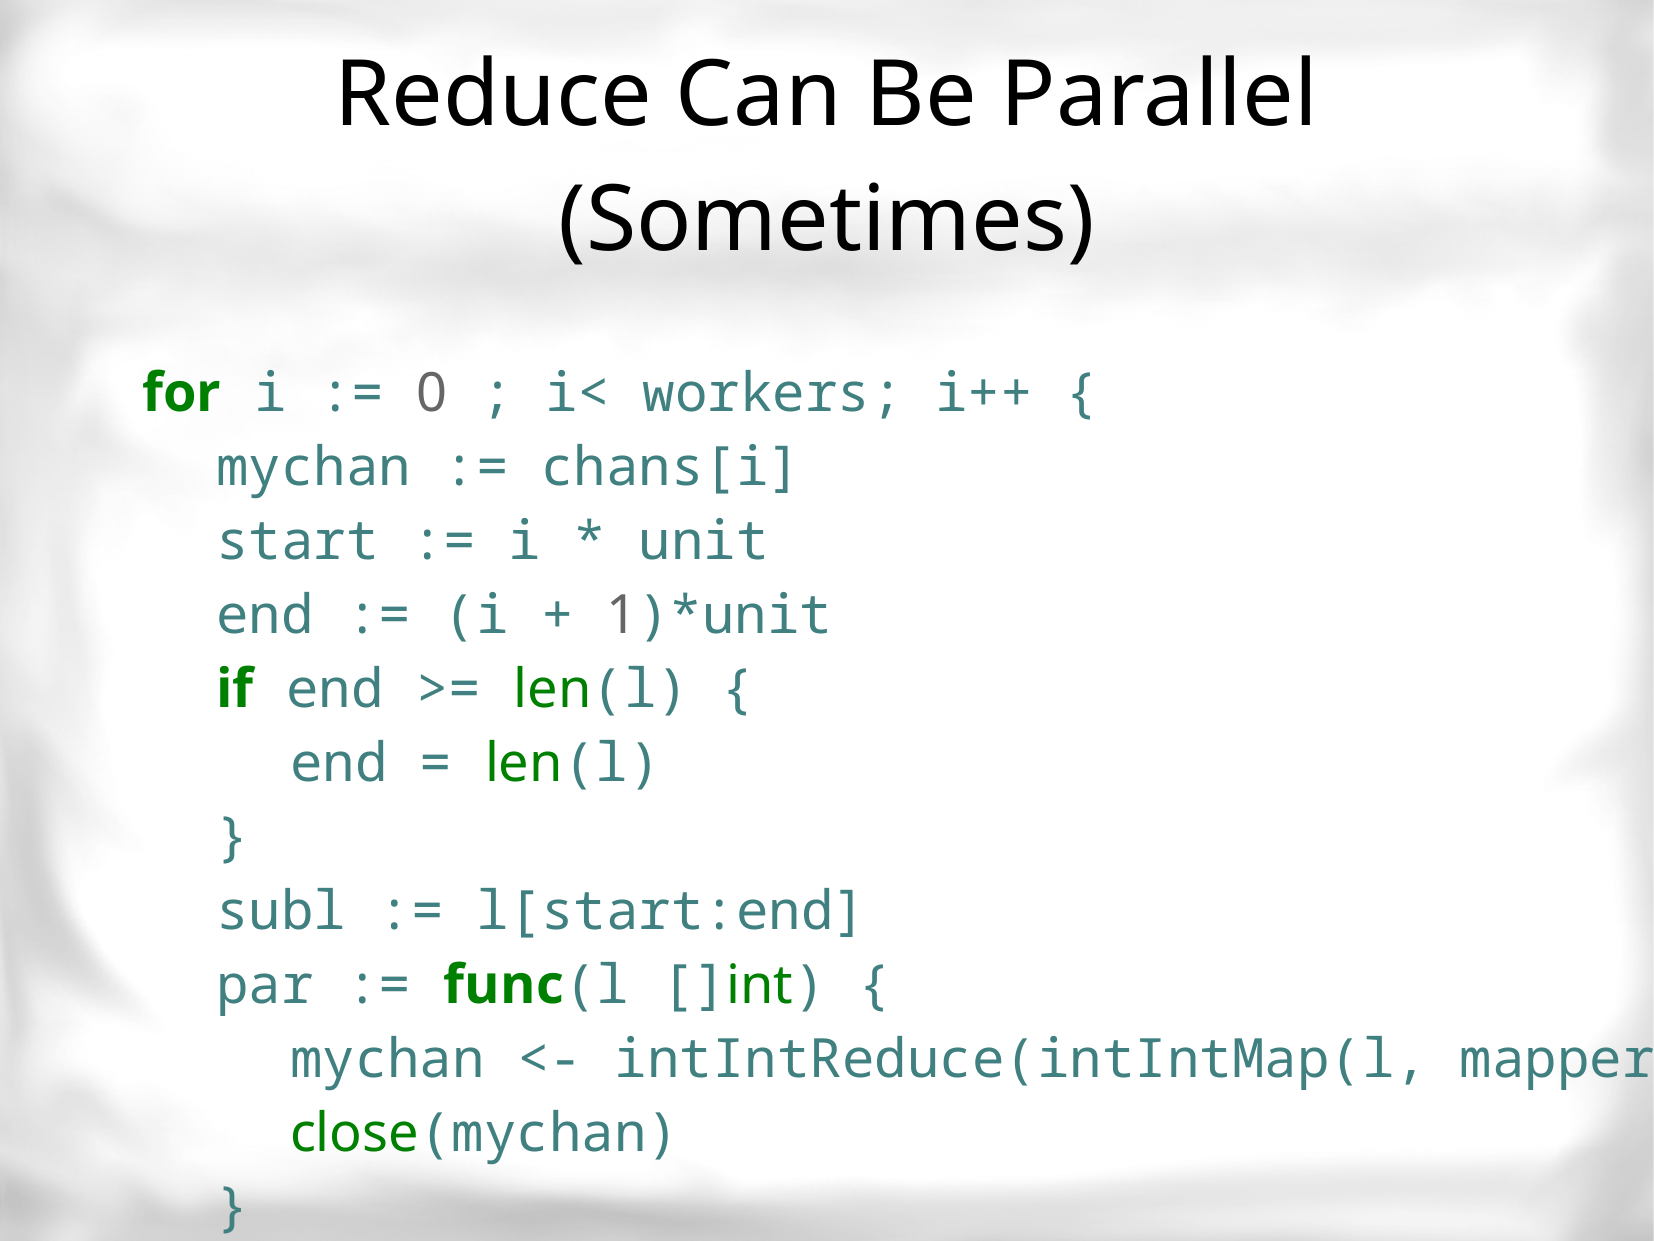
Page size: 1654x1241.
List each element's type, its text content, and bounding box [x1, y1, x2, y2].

picture [0, 0, 1654, 1241]
text_box for i := 0 ; i< workers; i++ { mychan := chans[i] start := i * unit end := (i + 1)*unit if end >= len(l) { end = len(l) } subl := l[start:end] par := func(l []int) { mychan <- intIntReduce(intIntMap(l, mapper), reducer) close(mychan) } go par(subl) } [53, 346, 1654, 1241]
title Reduce Can Be Parallel (Sometimes) [82, 49, 1571, 257]
